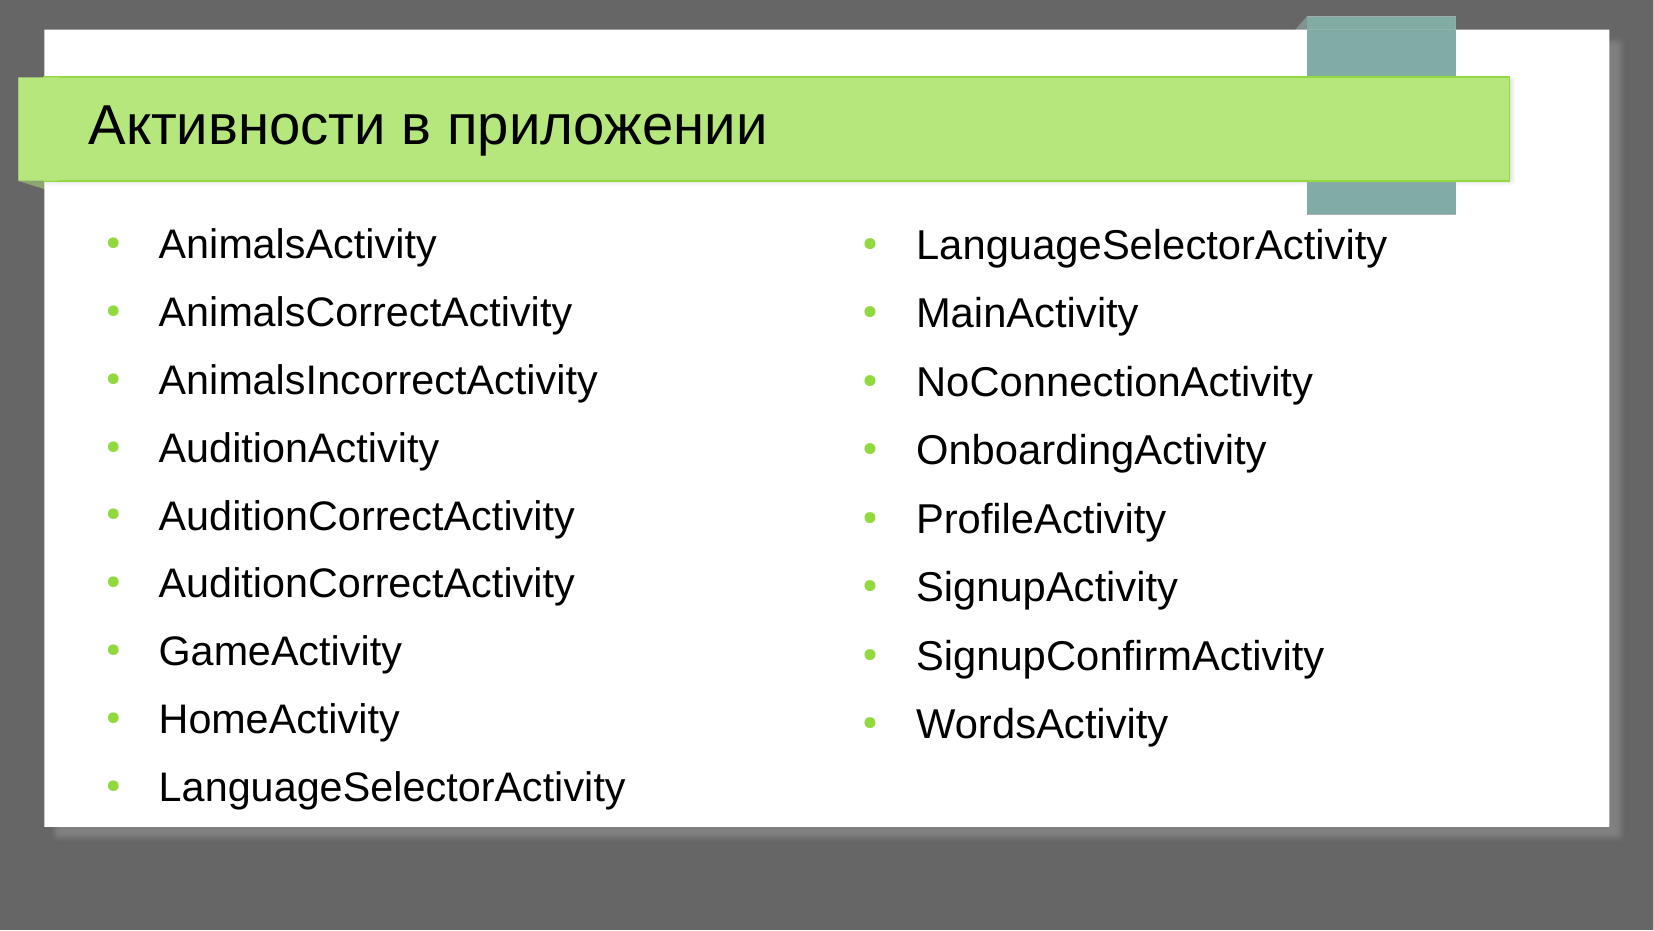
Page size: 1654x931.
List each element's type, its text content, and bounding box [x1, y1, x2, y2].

list AnimalsActivity AnimalsCorrectActivity AnimalsIncorrectActivity AuditionActivity AuditionCorrectActivity AuditionCorrectActivity GameActivity HomeActivity LanguageSelectorActivity [88, 221, 809, 813]
title Активности в приложении [88, 73, 1506, 178]
list LanguageSelectorActivity MainActivity NoConnectionActivity OnboardingActivity ProfileActivity SignupActivity SignupConfirmActivity WordsActivity [845, 221, 1566, 813]
